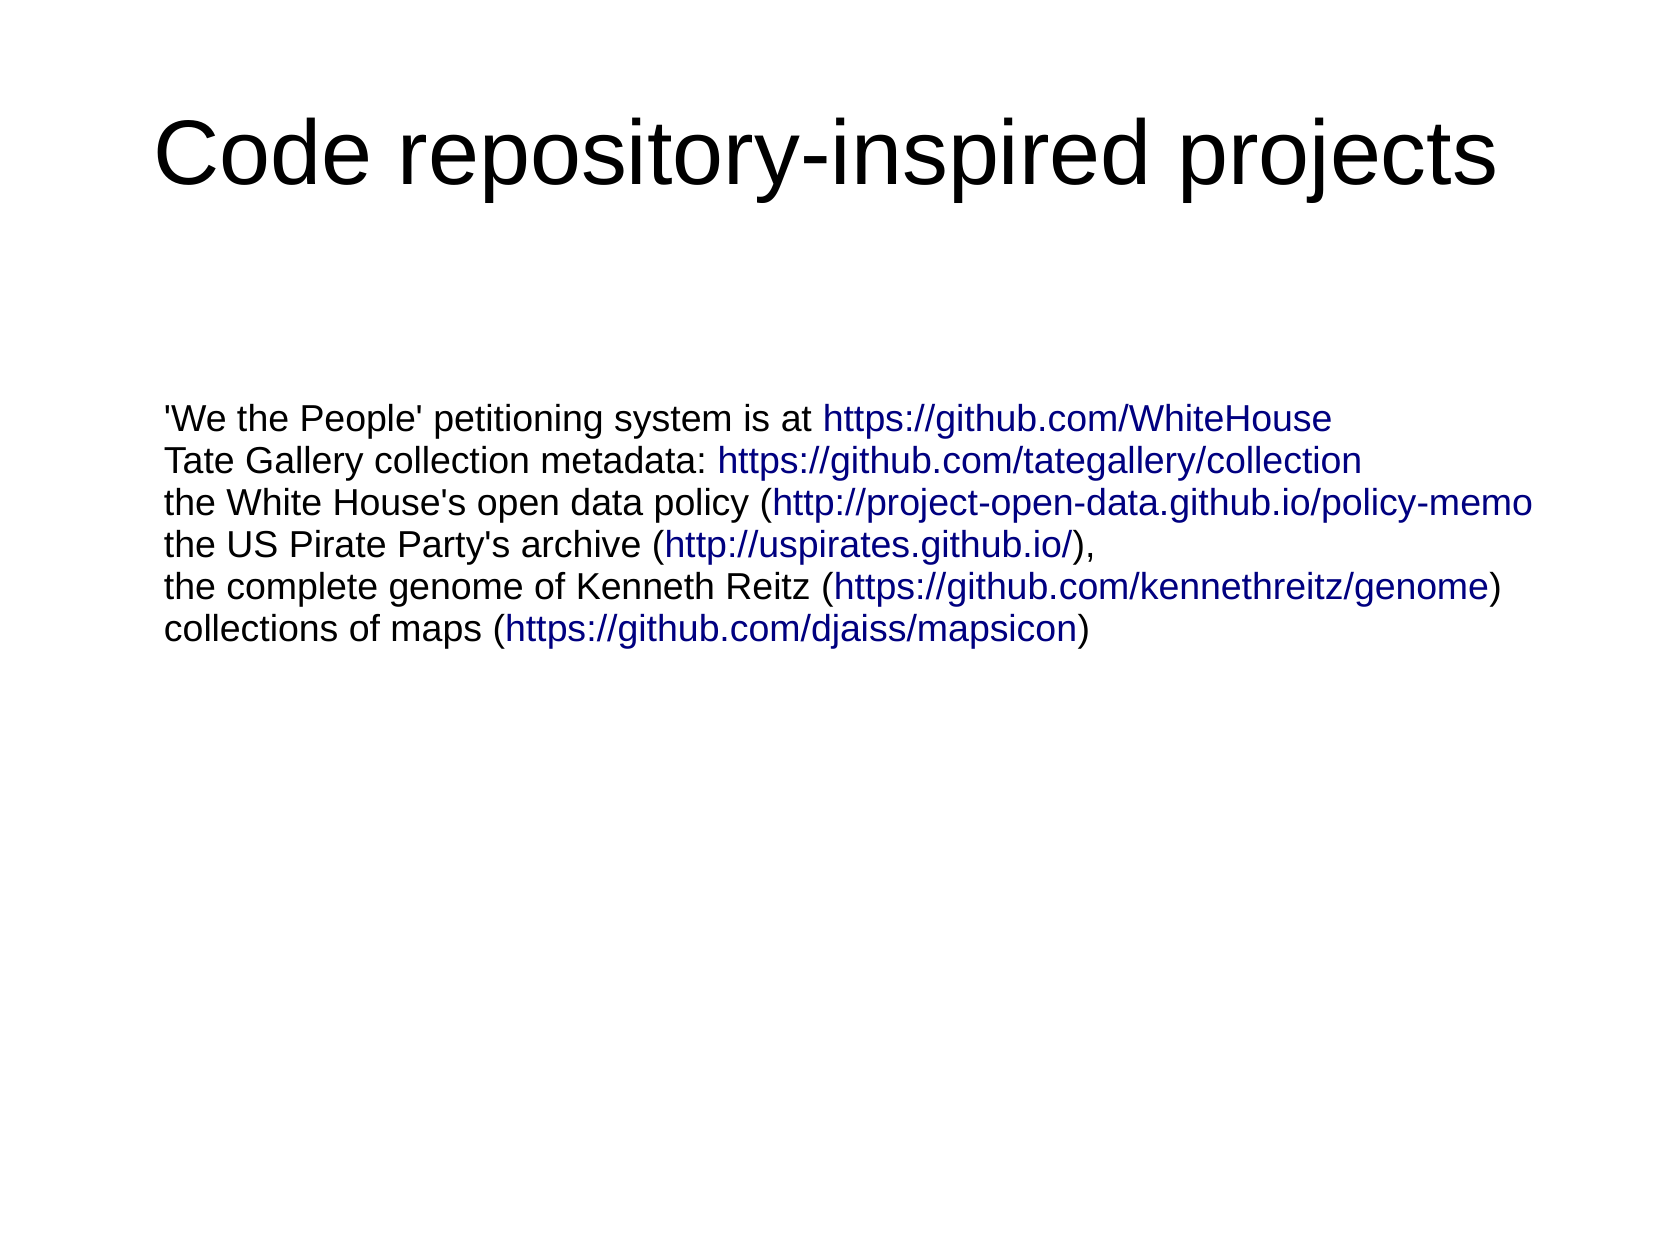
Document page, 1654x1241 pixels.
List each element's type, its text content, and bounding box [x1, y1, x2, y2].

title Code repository-inspired projects [82, 49, 1571, 257]
text_box 'We the People' petitioning system is at https://github.com/WhiteHouse Tate Gallery collection metadata: https://github.com/tategallery/collection the White House's open data policy (http://project-open-data.github.io/policy-memo the US Pirate Party's archive (http://uspirates.github.io/), the complete genome of Kenneth Reitz (https://github.com/kennethreitz/genome) collections of maps (https://github.com/djaiss/mapsicon) [149, 389, 1560, 657]
